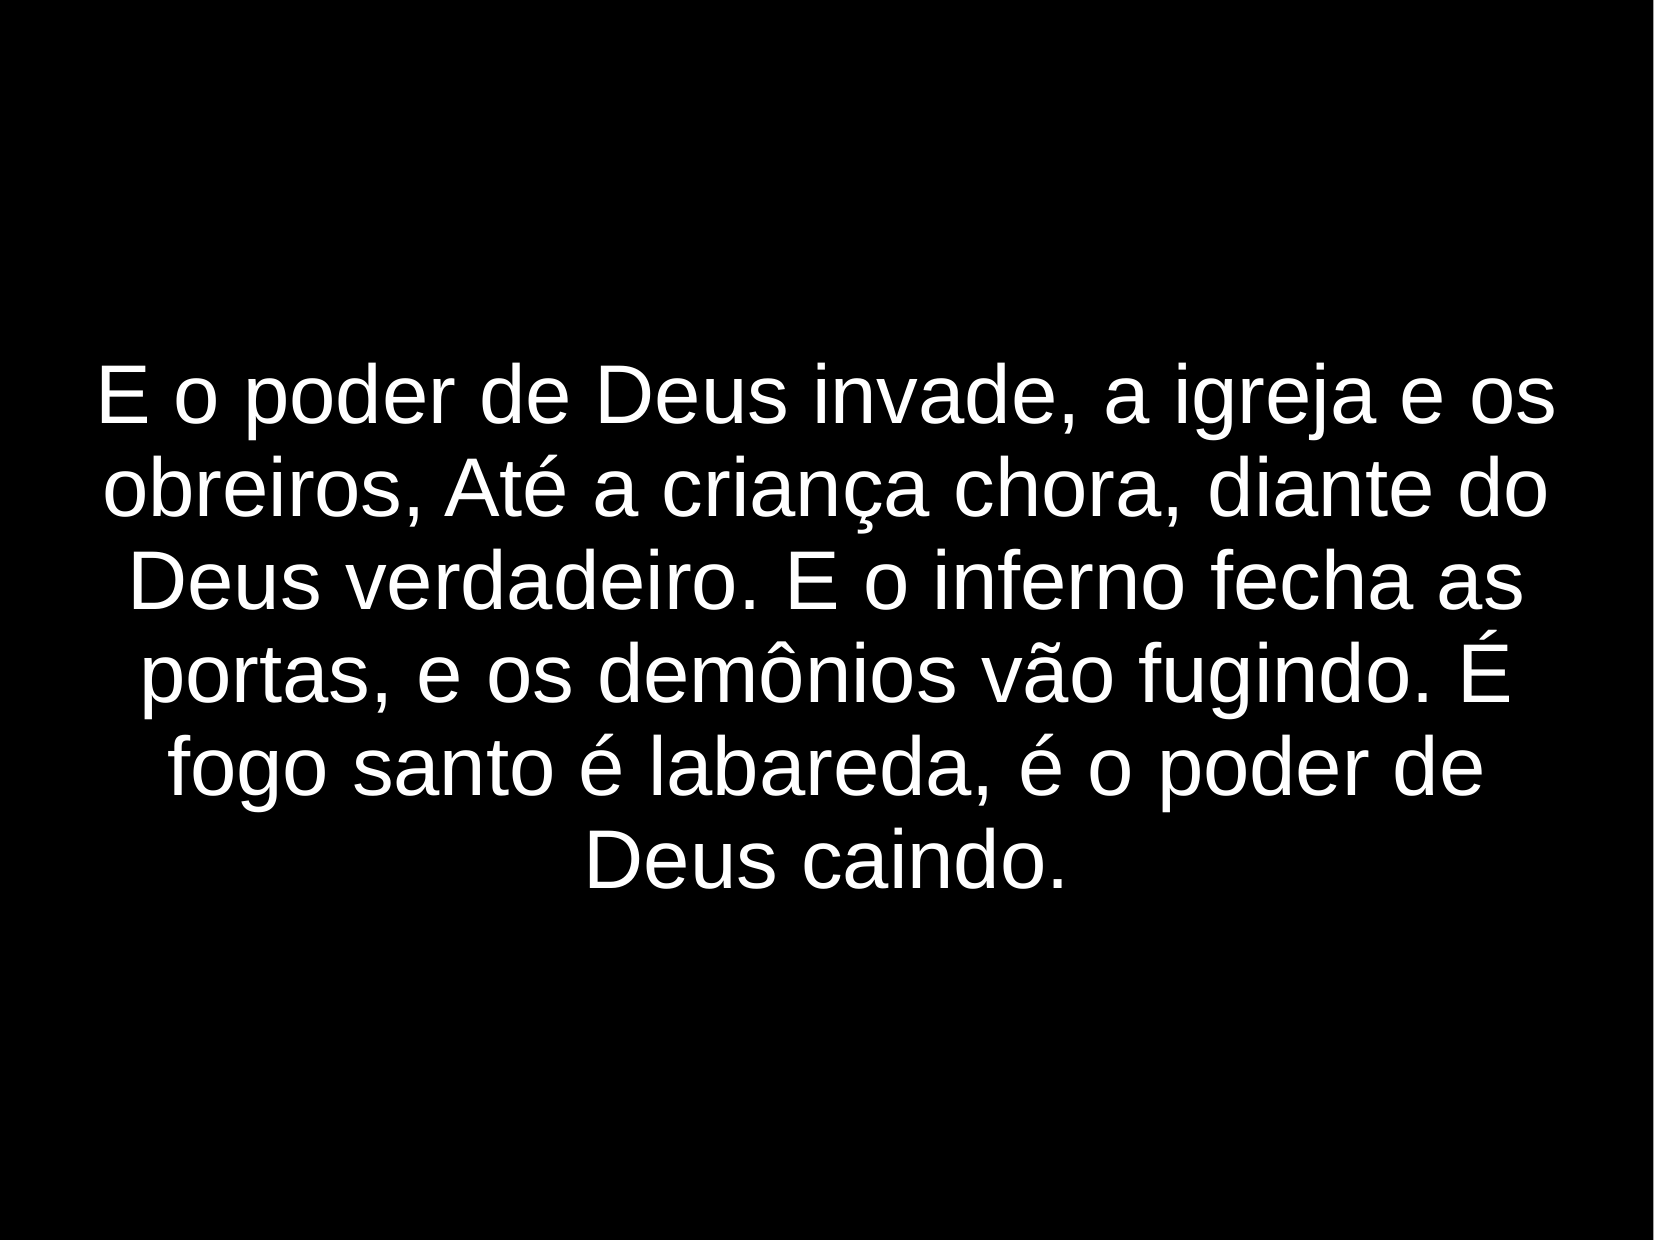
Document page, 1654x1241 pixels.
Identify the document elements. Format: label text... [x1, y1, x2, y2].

subtitle E o poder de Deus invade, a igreja e os obreiros, Até a criança chora, diante do Deus verdadeiro. E o inferno fecha as portas, e os demônios vão fugindo. É fogo santo é labareda, é o poder de Deus caindo. [82, 49, 1571, 1205]
